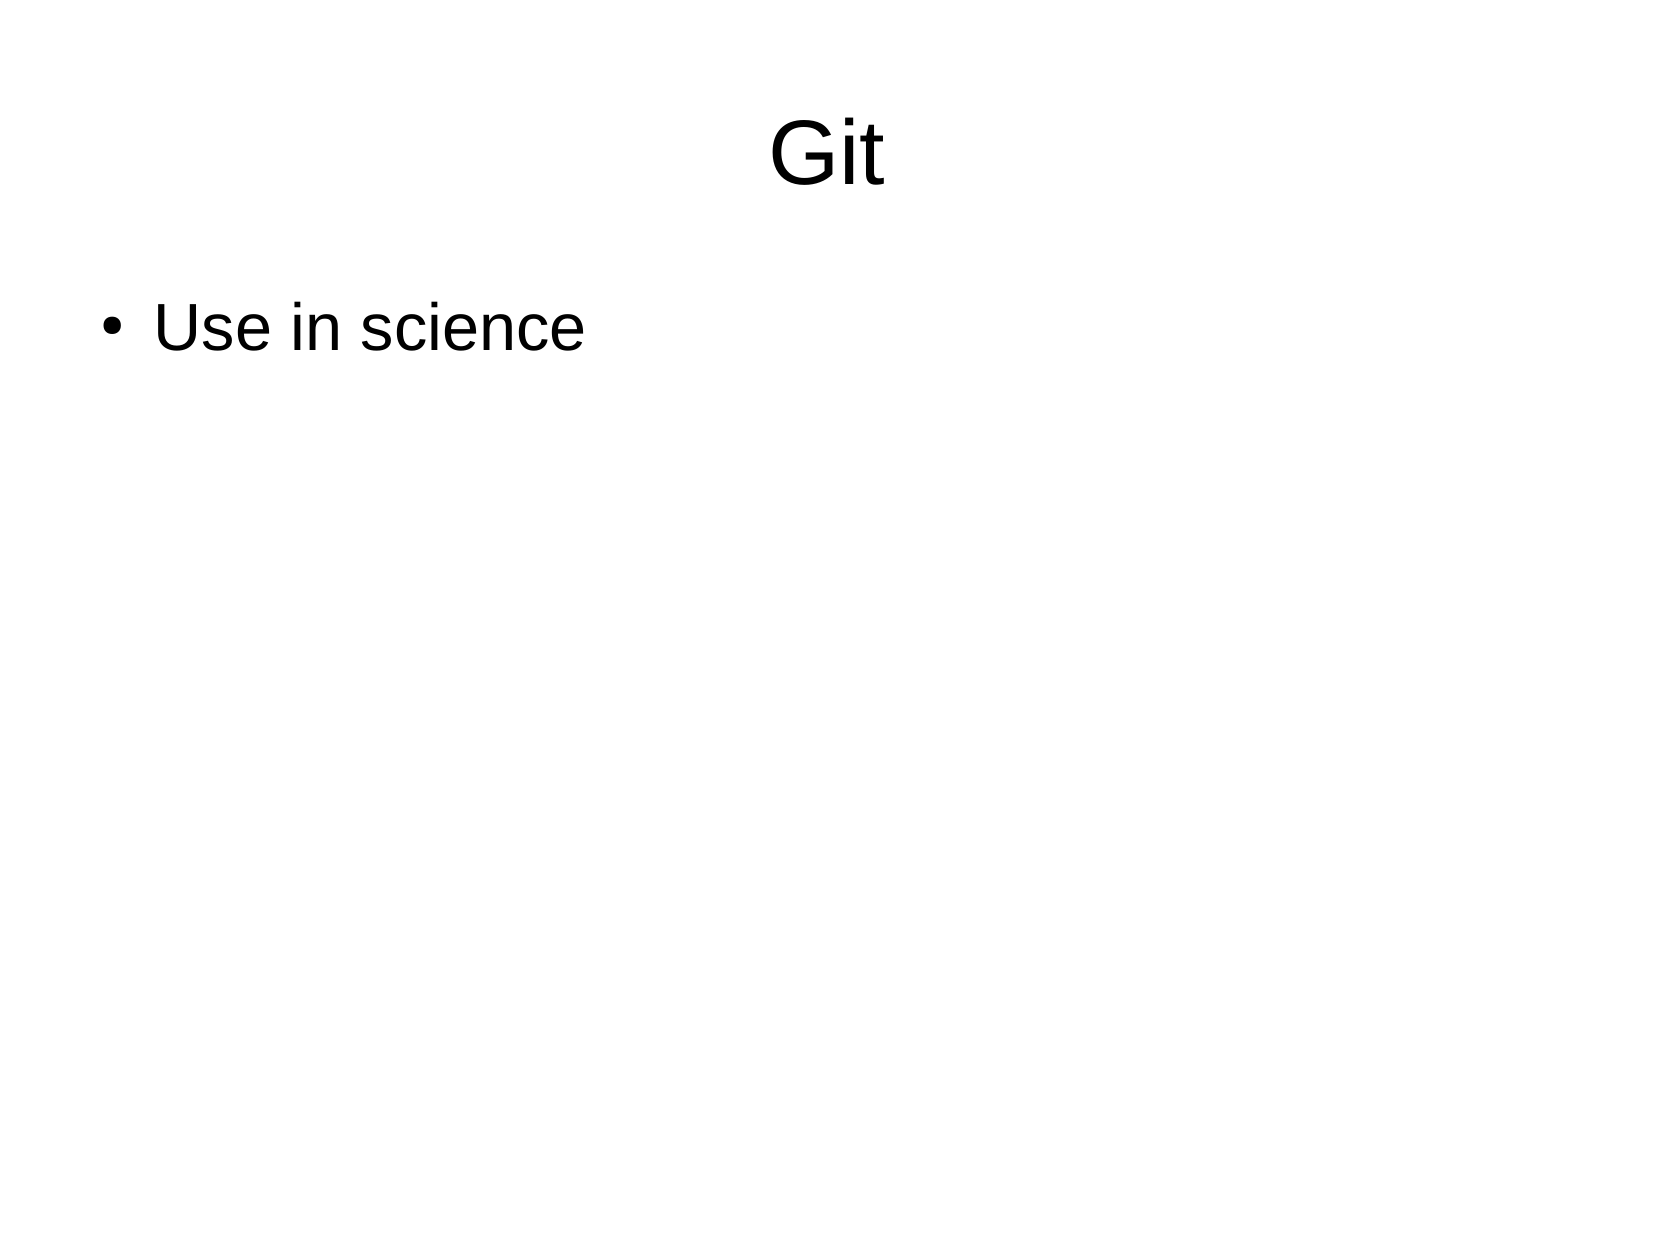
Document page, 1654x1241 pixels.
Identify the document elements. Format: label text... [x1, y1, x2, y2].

title Git [82, 49, 1571, 257]
list Use in science [82, 290, 1538, 1010]
